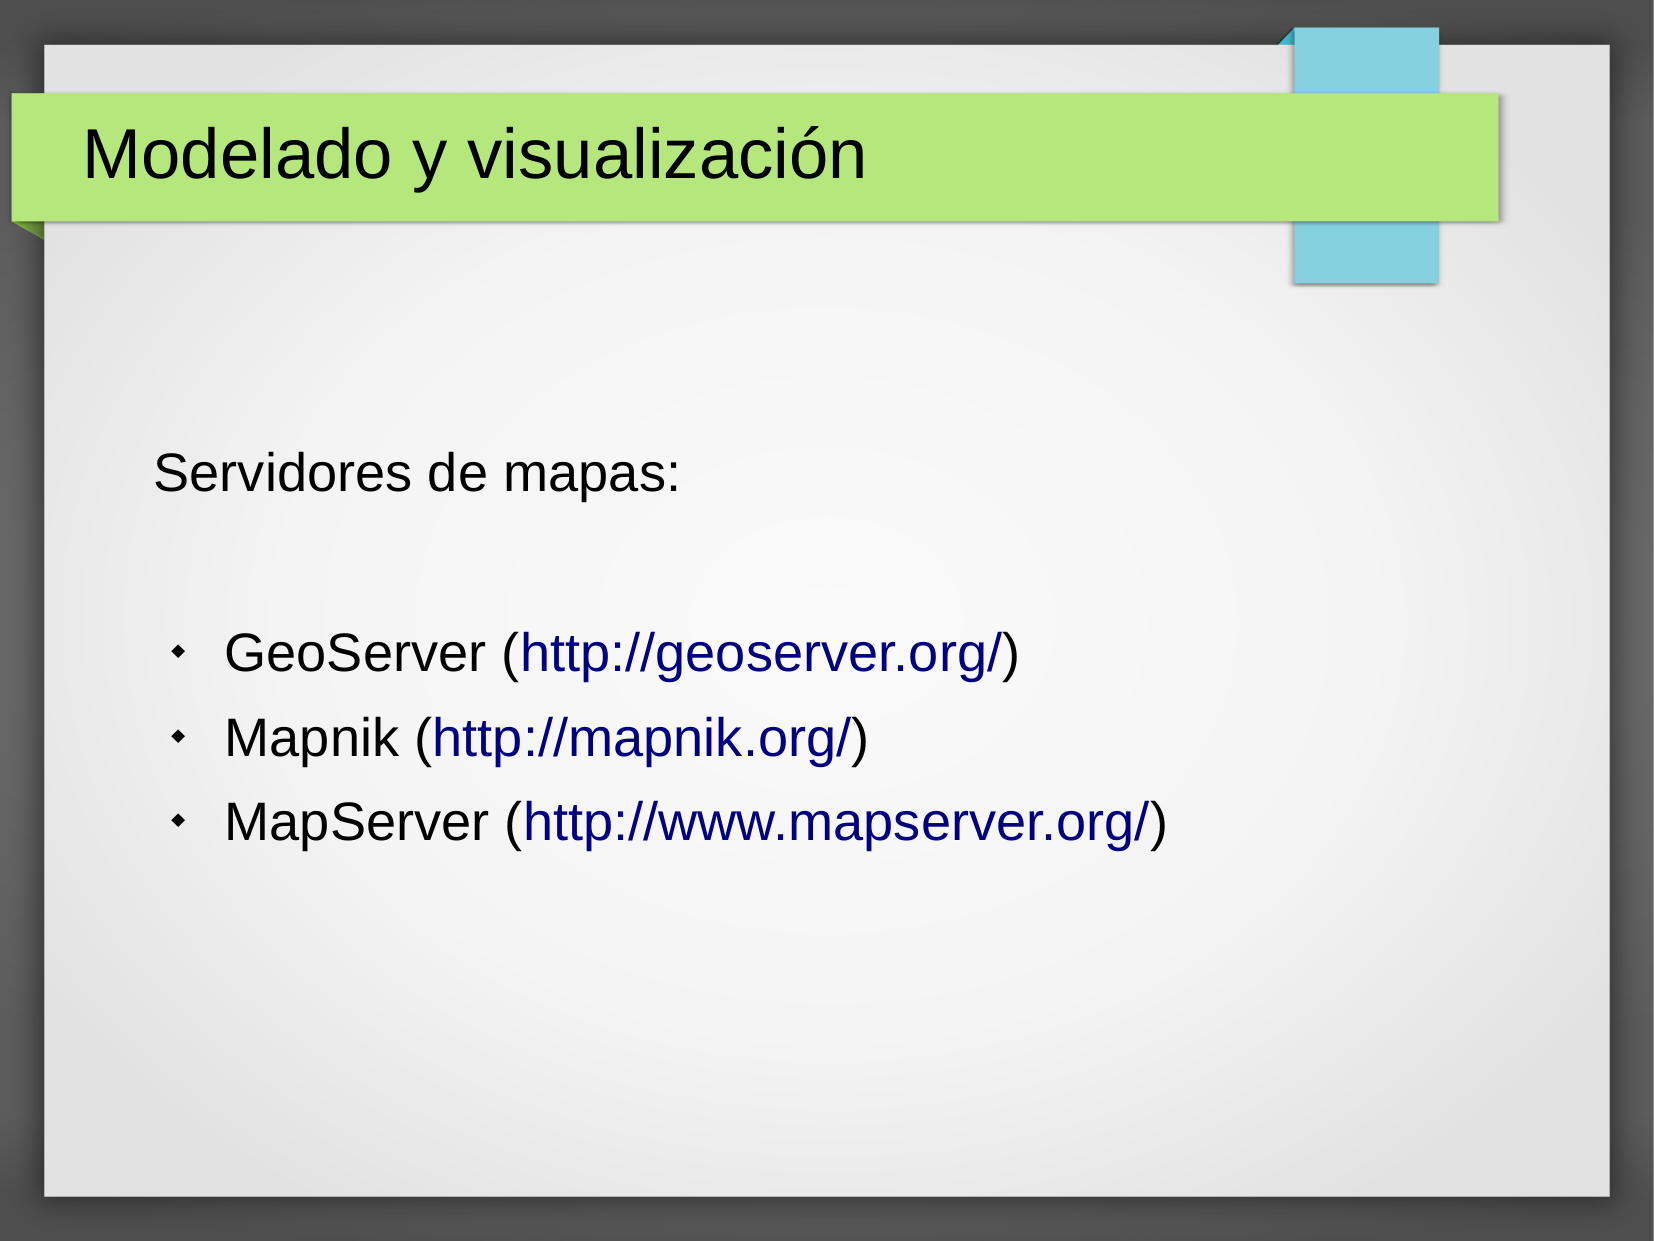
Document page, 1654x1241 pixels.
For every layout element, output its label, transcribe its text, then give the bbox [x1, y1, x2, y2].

picture [0, 0, 1654, 1241]
title Modelado y visualización [82, 94, 1264, 213]
list Servidores de mapas: GeoServer (http://geoserver.org/) Mapnik (http://mapnik.org/) MapServer (http://www.mapserver.org/) [82, 442, 1571, 883]
